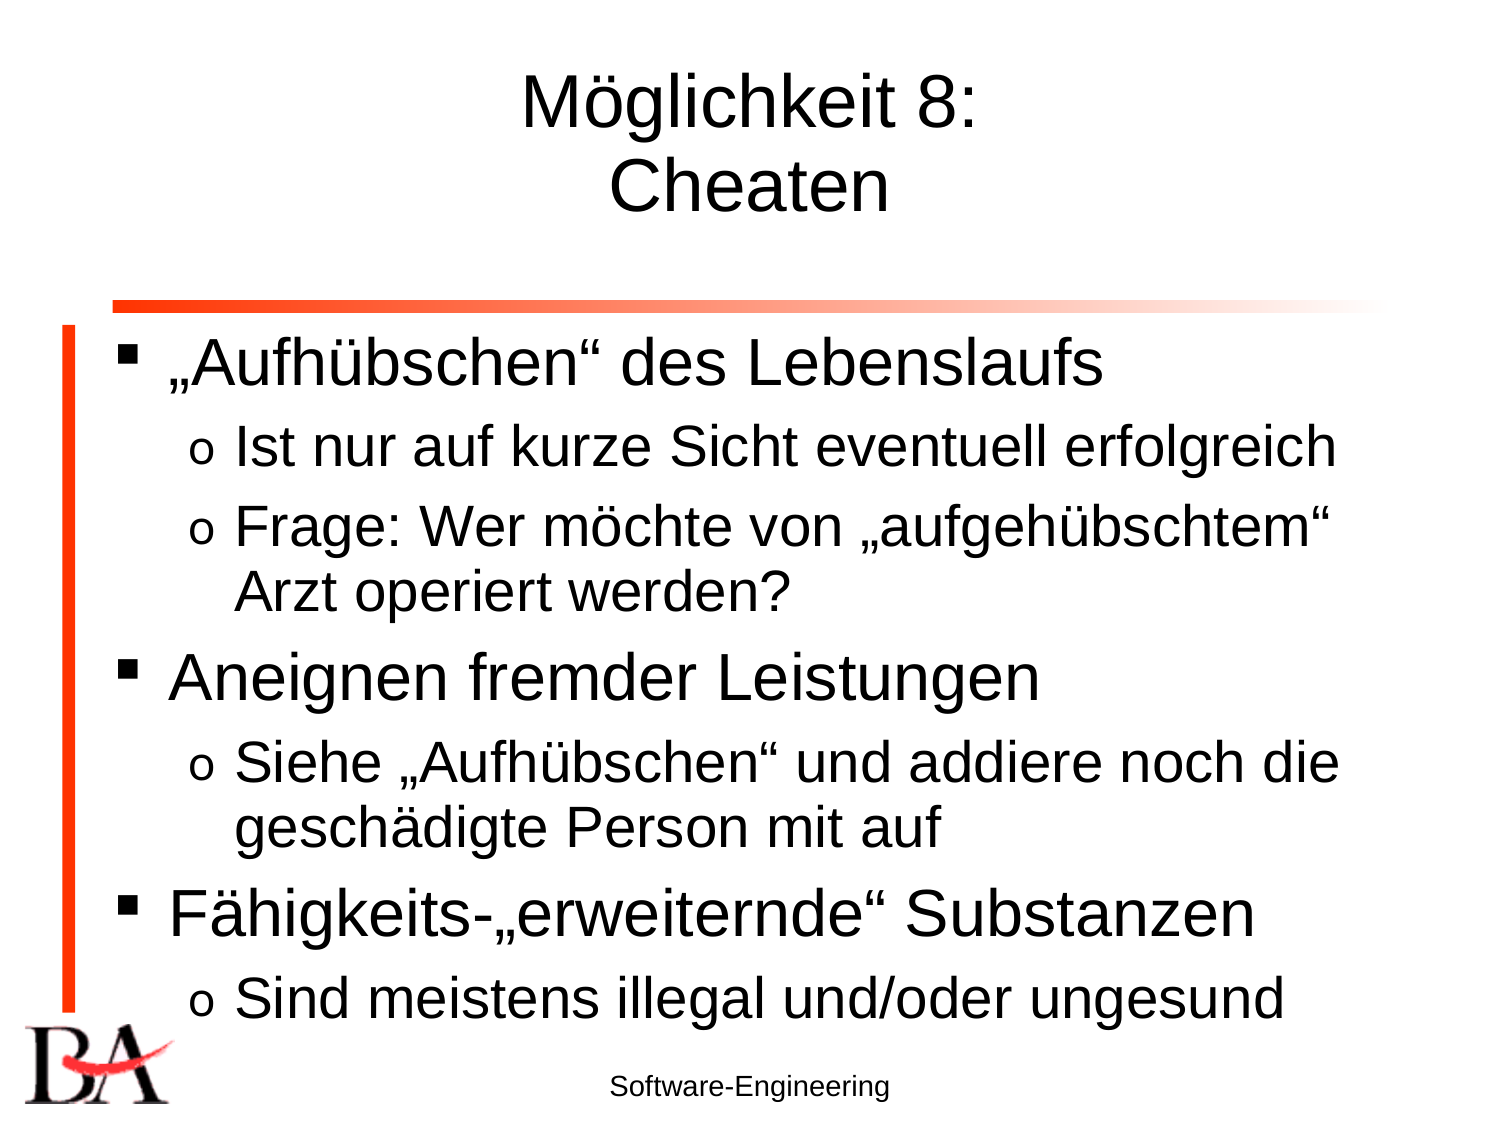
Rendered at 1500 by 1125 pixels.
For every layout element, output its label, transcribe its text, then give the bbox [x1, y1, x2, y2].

list „Aufhübschen“ des Lebenslaufs Ist nur auf kurze Sicht eventuell erfolgreich Frage: Wer möchte von „aufgehübschtem“ Arzt operiert werden? Aneignen fremder Leistungen Siehe „Aufhübschen“ und addiere noch die geschädigte Person mit auf Fähigkeits-„erweiternde“ Substanzen Sind meistens illegal und/oder ungesund [112, 324, 1388, 1036]
picture [24, 1024, 175, 1104]
title Möglichkeit 8: Cheaten [112, 28, 1388, 259]
